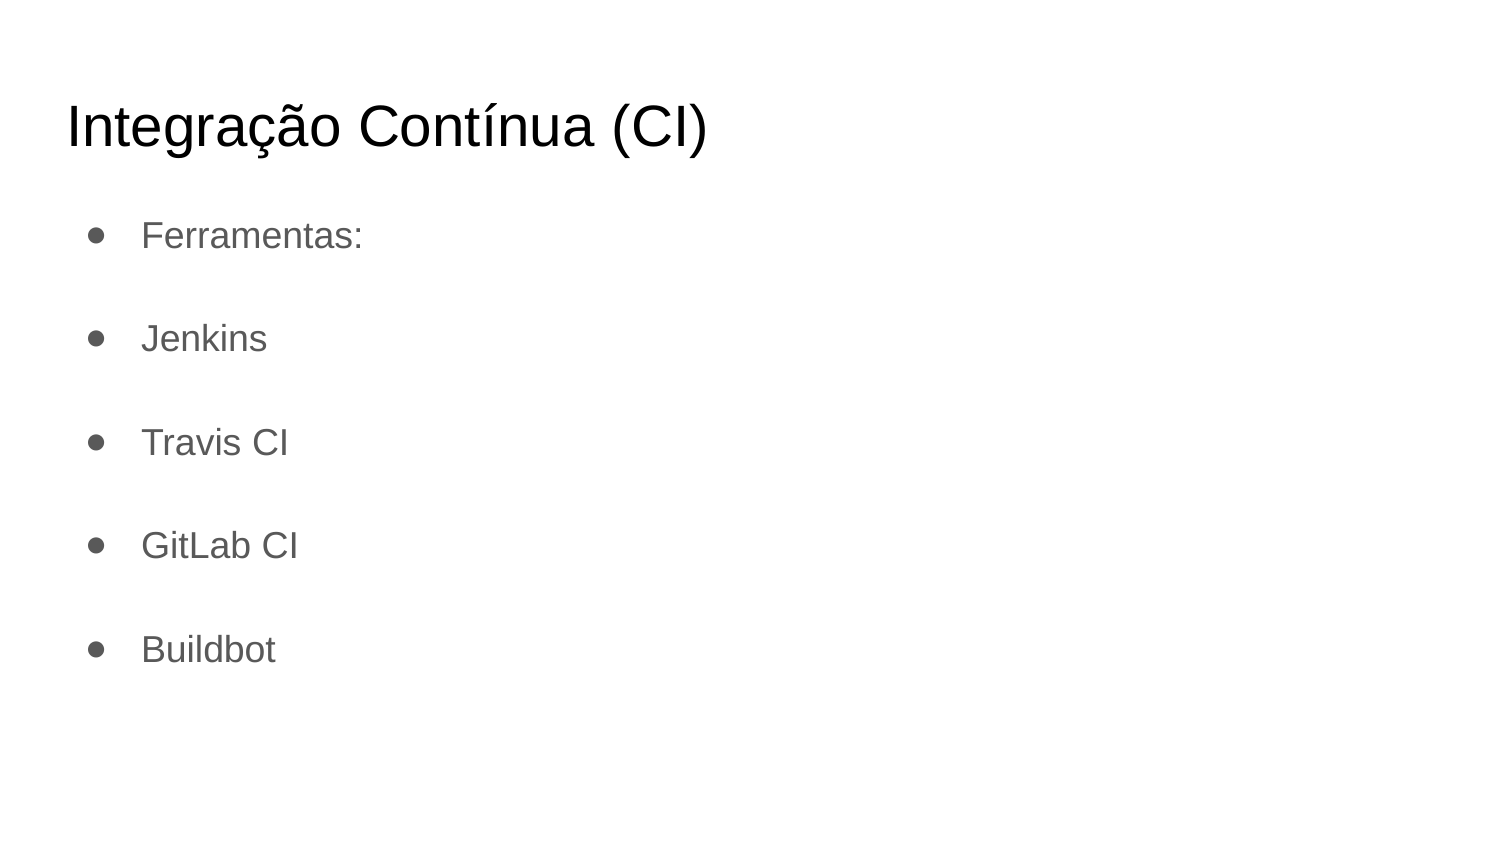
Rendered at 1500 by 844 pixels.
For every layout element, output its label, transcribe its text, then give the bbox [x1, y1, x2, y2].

title Integração Contínua (CI) [51, 72, 1449, 167]
list Ferramentas: Jenkins Travis CI GitLab CI Buildbot [51, 189, 1489, 750]
